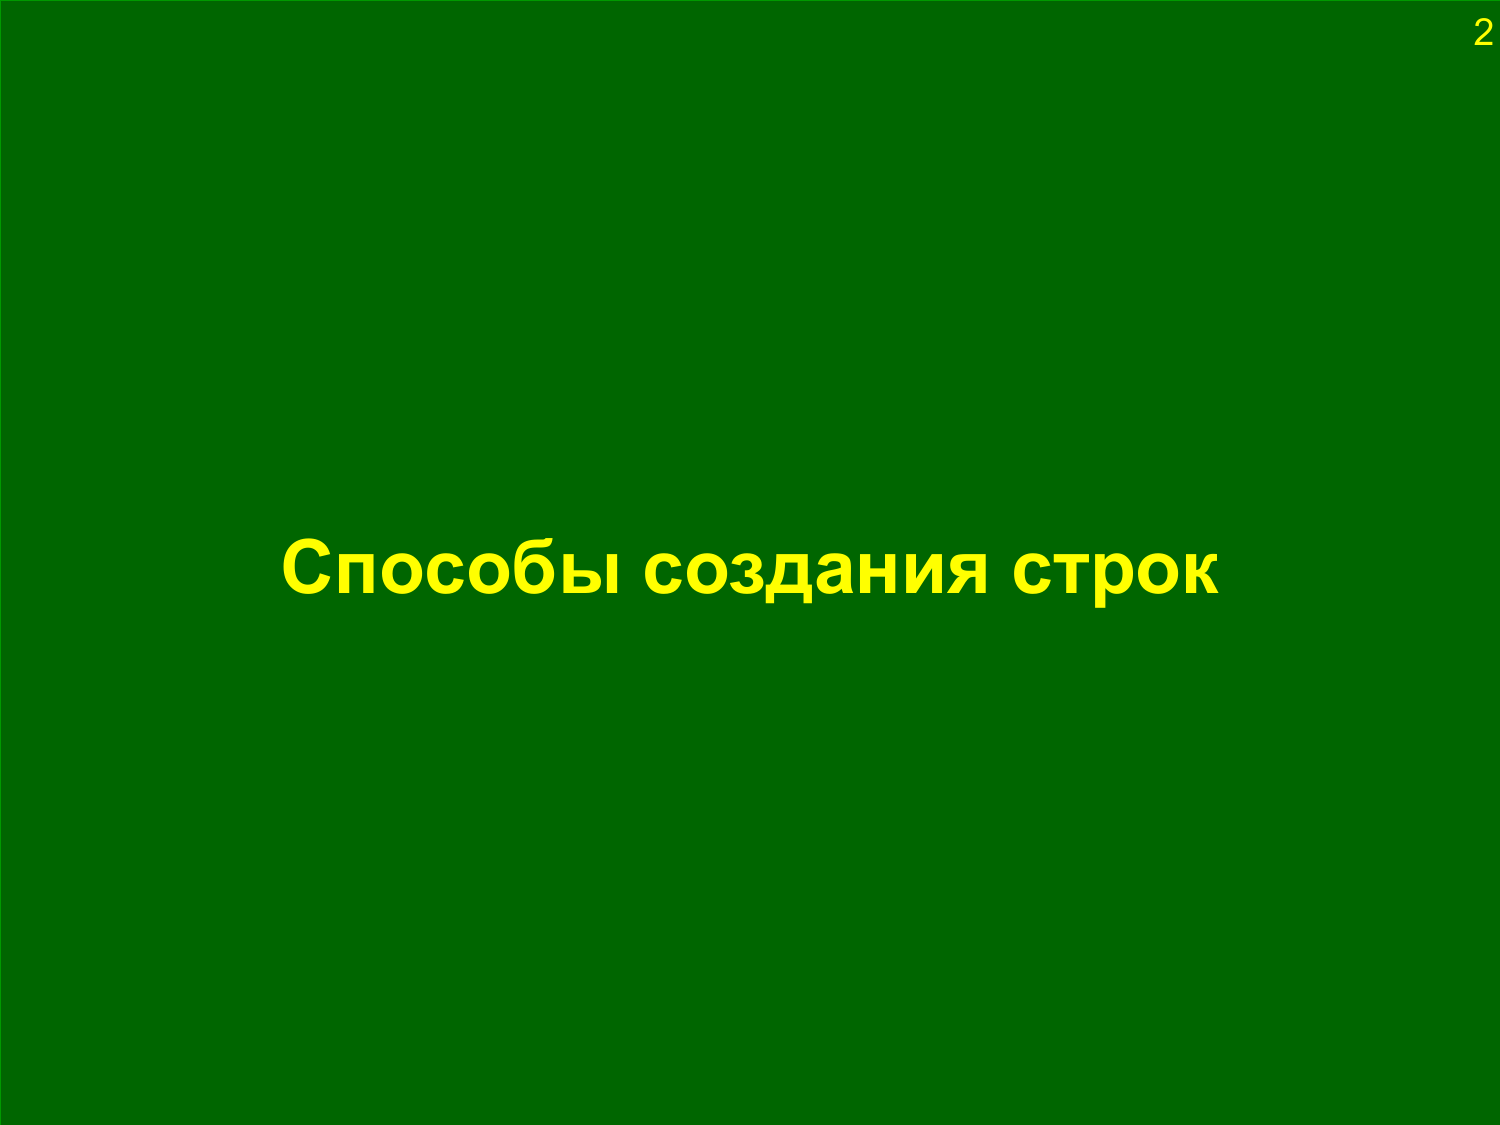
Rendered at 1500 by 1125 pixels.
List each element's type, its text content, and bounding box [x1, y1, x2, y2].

title Способы создания строк [75, 473, 1425, 662]
